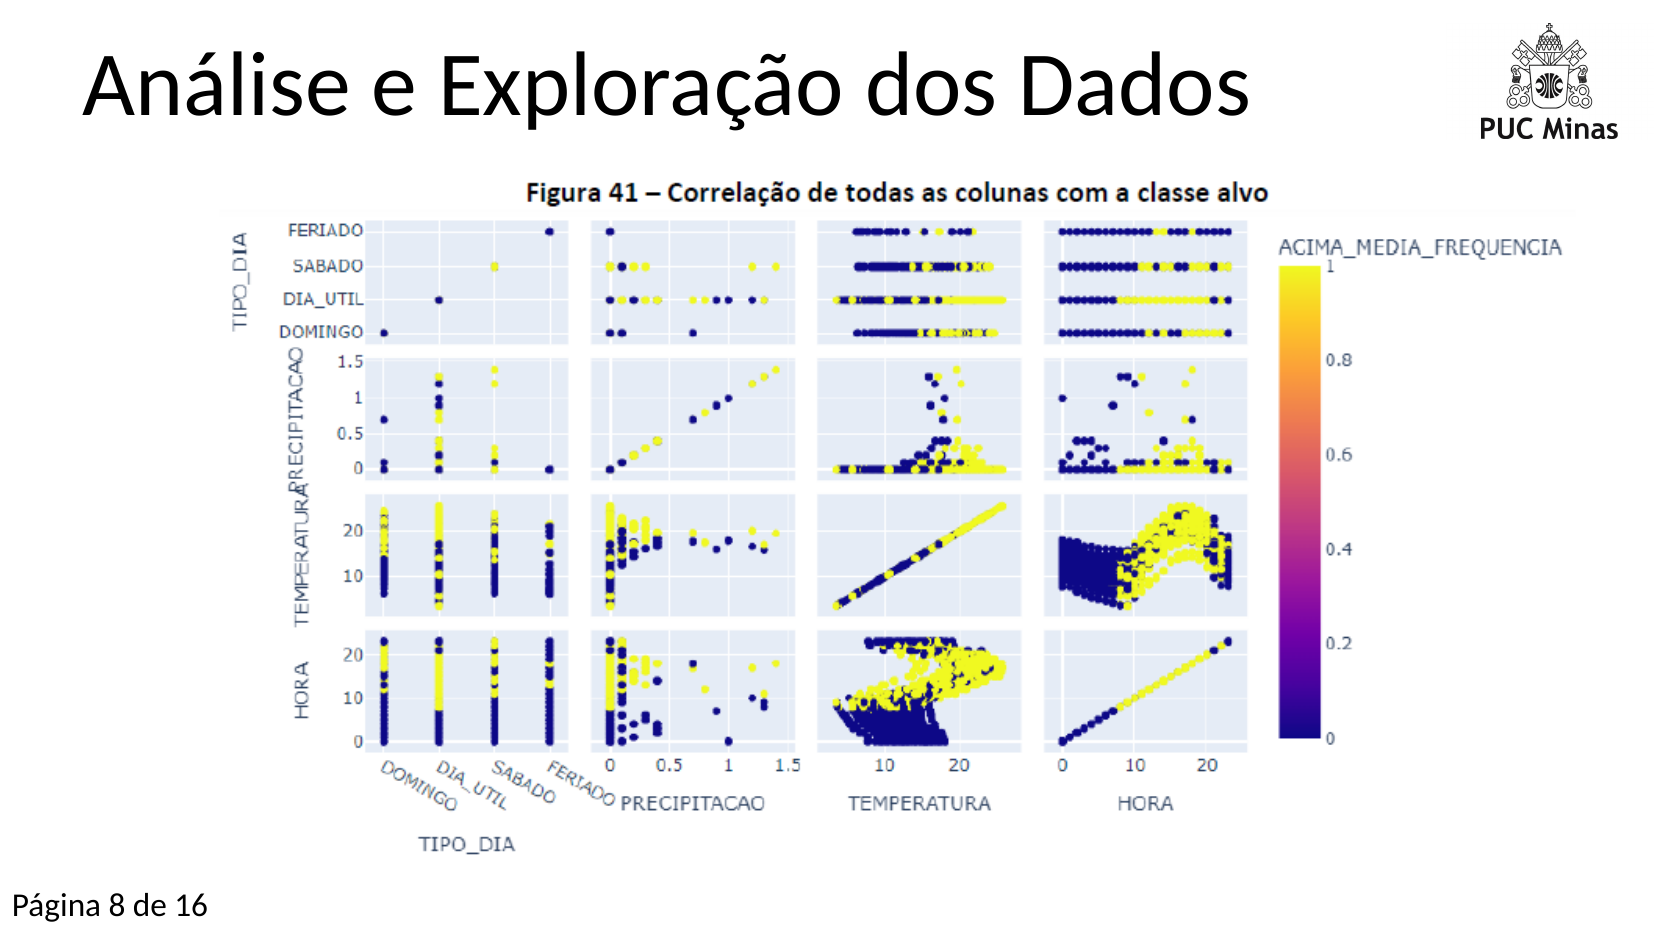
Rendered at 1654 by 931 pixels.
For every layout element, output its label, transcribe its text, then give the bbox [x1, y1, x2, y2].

picture [1446, 23, 1654, 140]
title Análise e Exploração dos Dados [82, 37, 1571, 148]
picture [206, 177, 1582, 867]
text_box Página 8 de 16 [0, 891, 213, 931]
